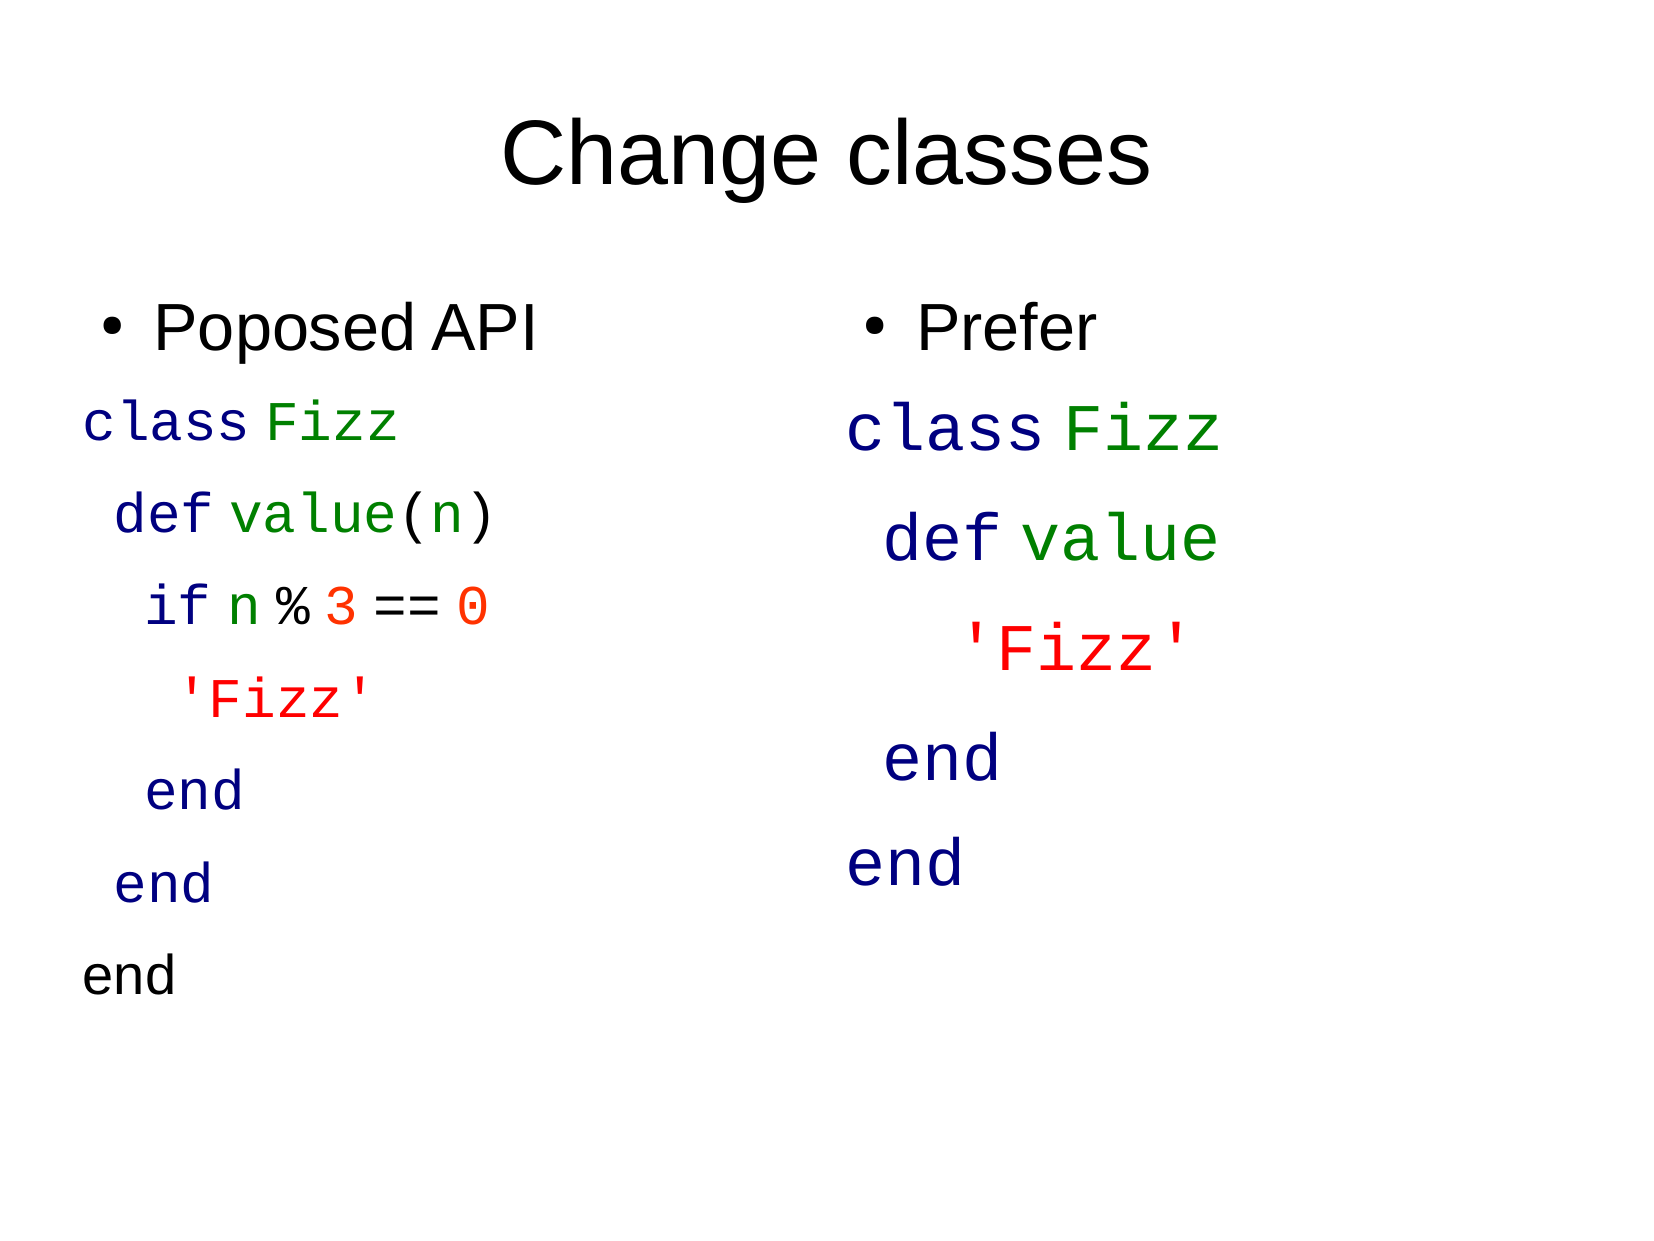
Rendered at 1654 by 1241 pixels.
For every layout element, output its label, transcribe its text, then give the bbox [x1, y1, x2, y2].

list Prefer [845, 290, 1572, 389]
list class Fizz def value 'Fizz' end end [845, 389, 1572, 1009]
list class Fizz def value(n) if n % 3 == 0 'Fizz' end end end [82, 389, 809, 1009]
list Poposed API [82, 290, 809, 389]
title Change classes [82, 49, 1571, 257]
